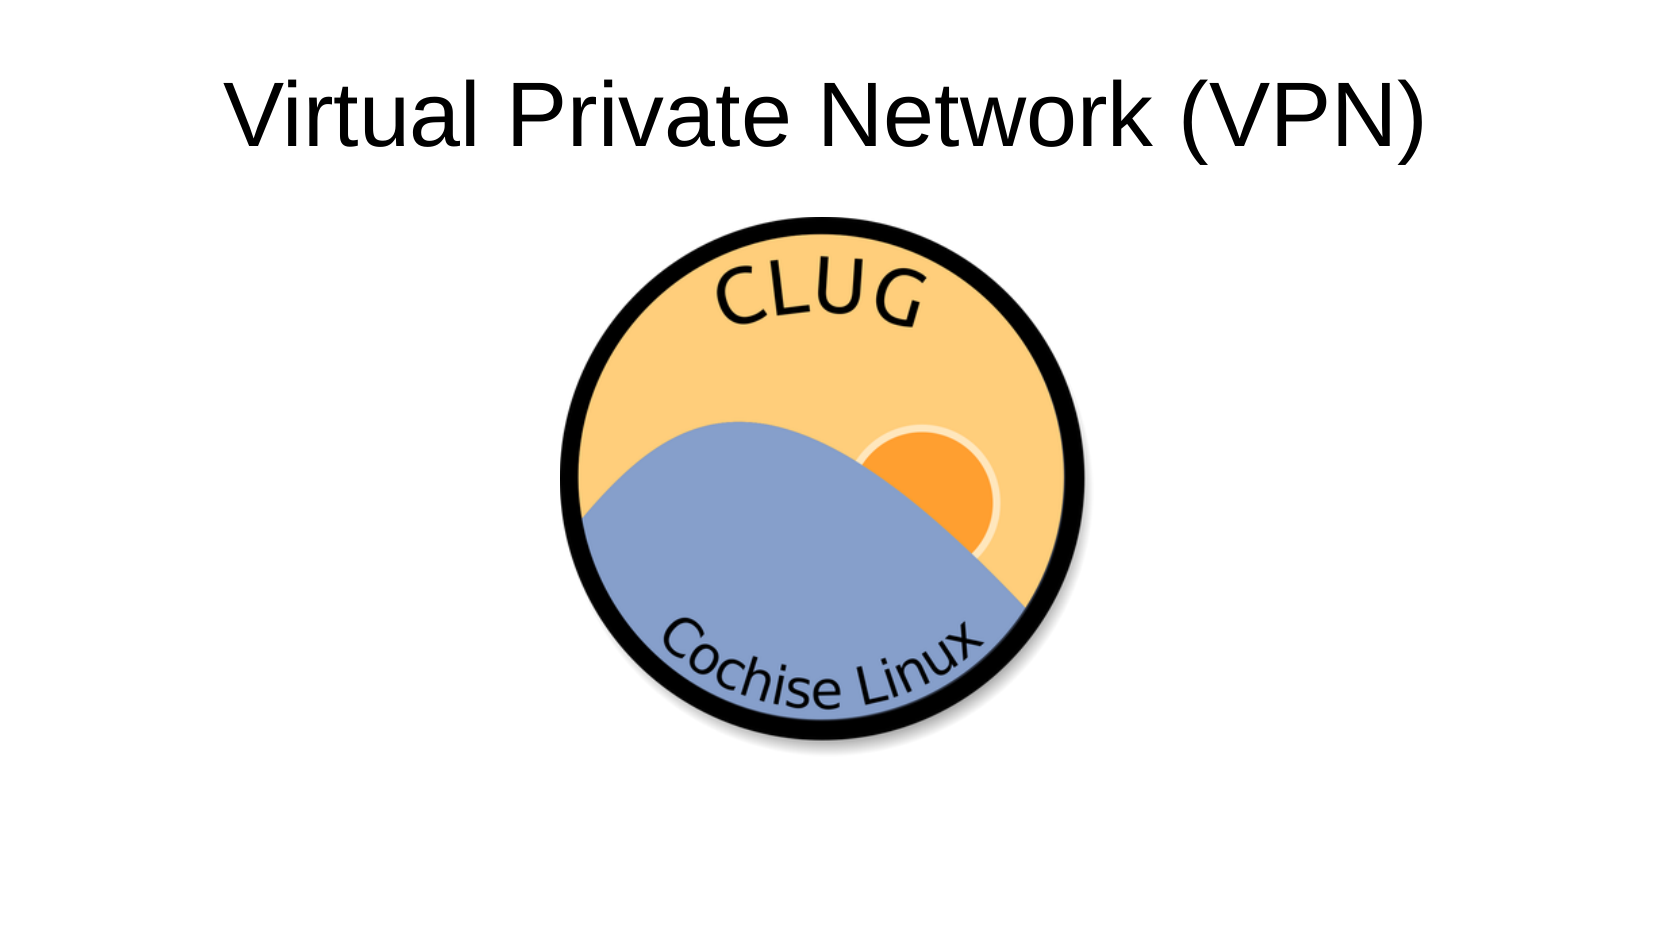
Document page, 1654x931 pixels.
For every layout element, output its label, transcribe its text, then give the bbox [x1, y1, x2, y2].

picture [560, 217, 1094, 758]
title Virtual Private Network (VPN) [82, 37, 1571, 193]
